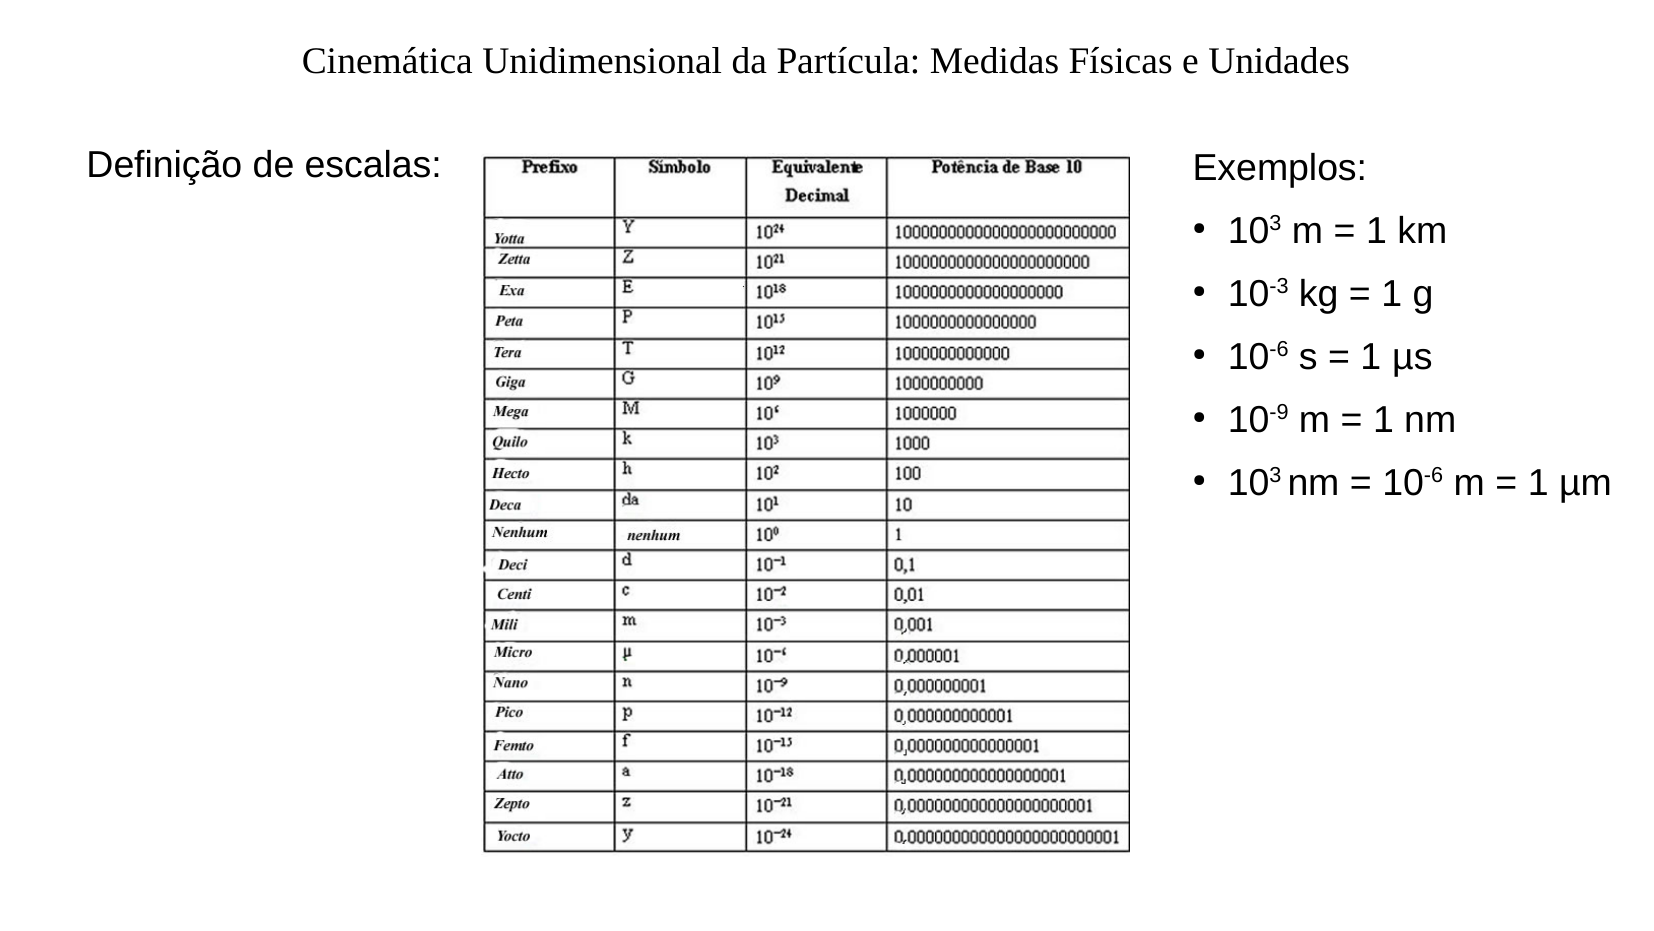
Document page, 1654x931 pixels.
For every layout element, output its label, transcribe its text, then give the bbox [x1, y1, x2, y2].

picture [481, 153, 1130, 857]
text_box Definição de escalas: [71, 135, 457, 193]
text_box Exemplos: 103 m = 1 km 10-3 kg = 1 g 10-6 s = 1 µs 10-9 m = 1 nm 103 nm = 10-6 m = 1 µm [1177, 138, 1627, 553]
text_box Cinemática Unidimensional da Partícula: Medidas Físicas e Unidades [287, 11, 1367, 90]
